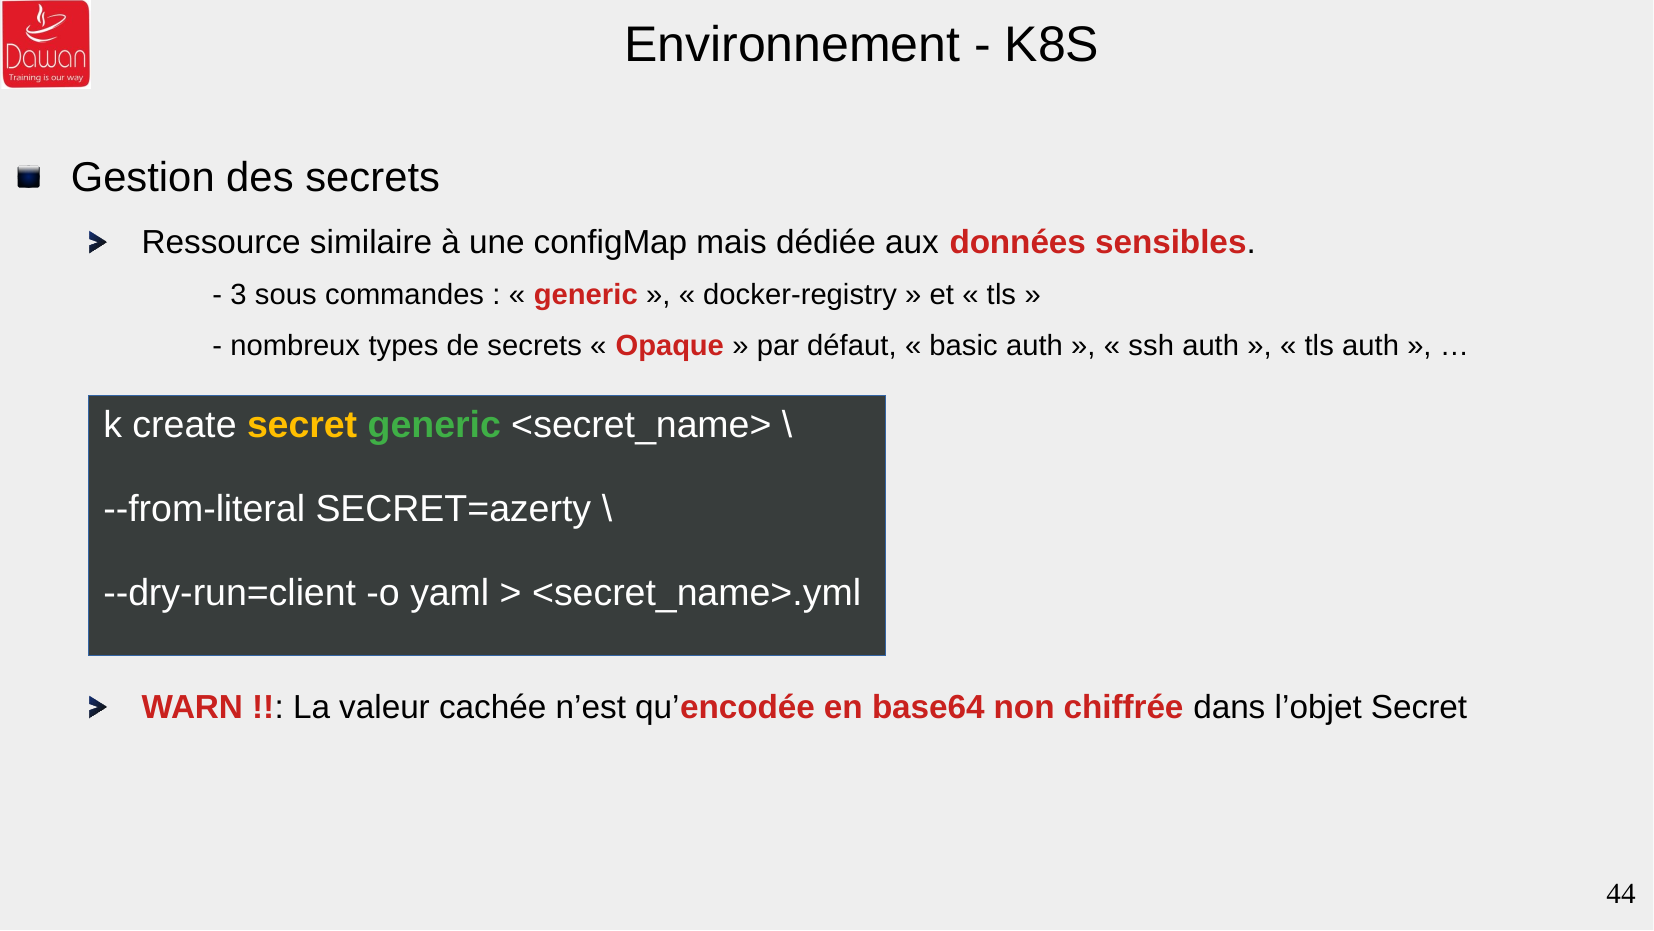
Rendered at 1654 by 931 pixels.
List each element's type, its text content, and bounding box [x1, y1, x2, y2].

title Environnement - K8S [366, 0, 1287, 88]
picture [1, 0, 91, 88]
text_box k create secret generic <secret_name> \ --from-literal SECRET=azerty \ --dry-run=client -o yaml > <secret_name>.yml [88, 395, 886, 656]
list Gestion des secrets Ressource similaire à une configMap mais dédiée aux données sensibles. - 3 sous commandes : « generic », « docker-registry » et « tls » - nombreux types de secrets « Opaque » par défaut, « basic auth », « ssh auth », « tls auth », … WARN !!: La valeur cachée n’est qu’encodée en base64 non chiffrée dans l’objet Secret [0, 88, 1654, 886]
